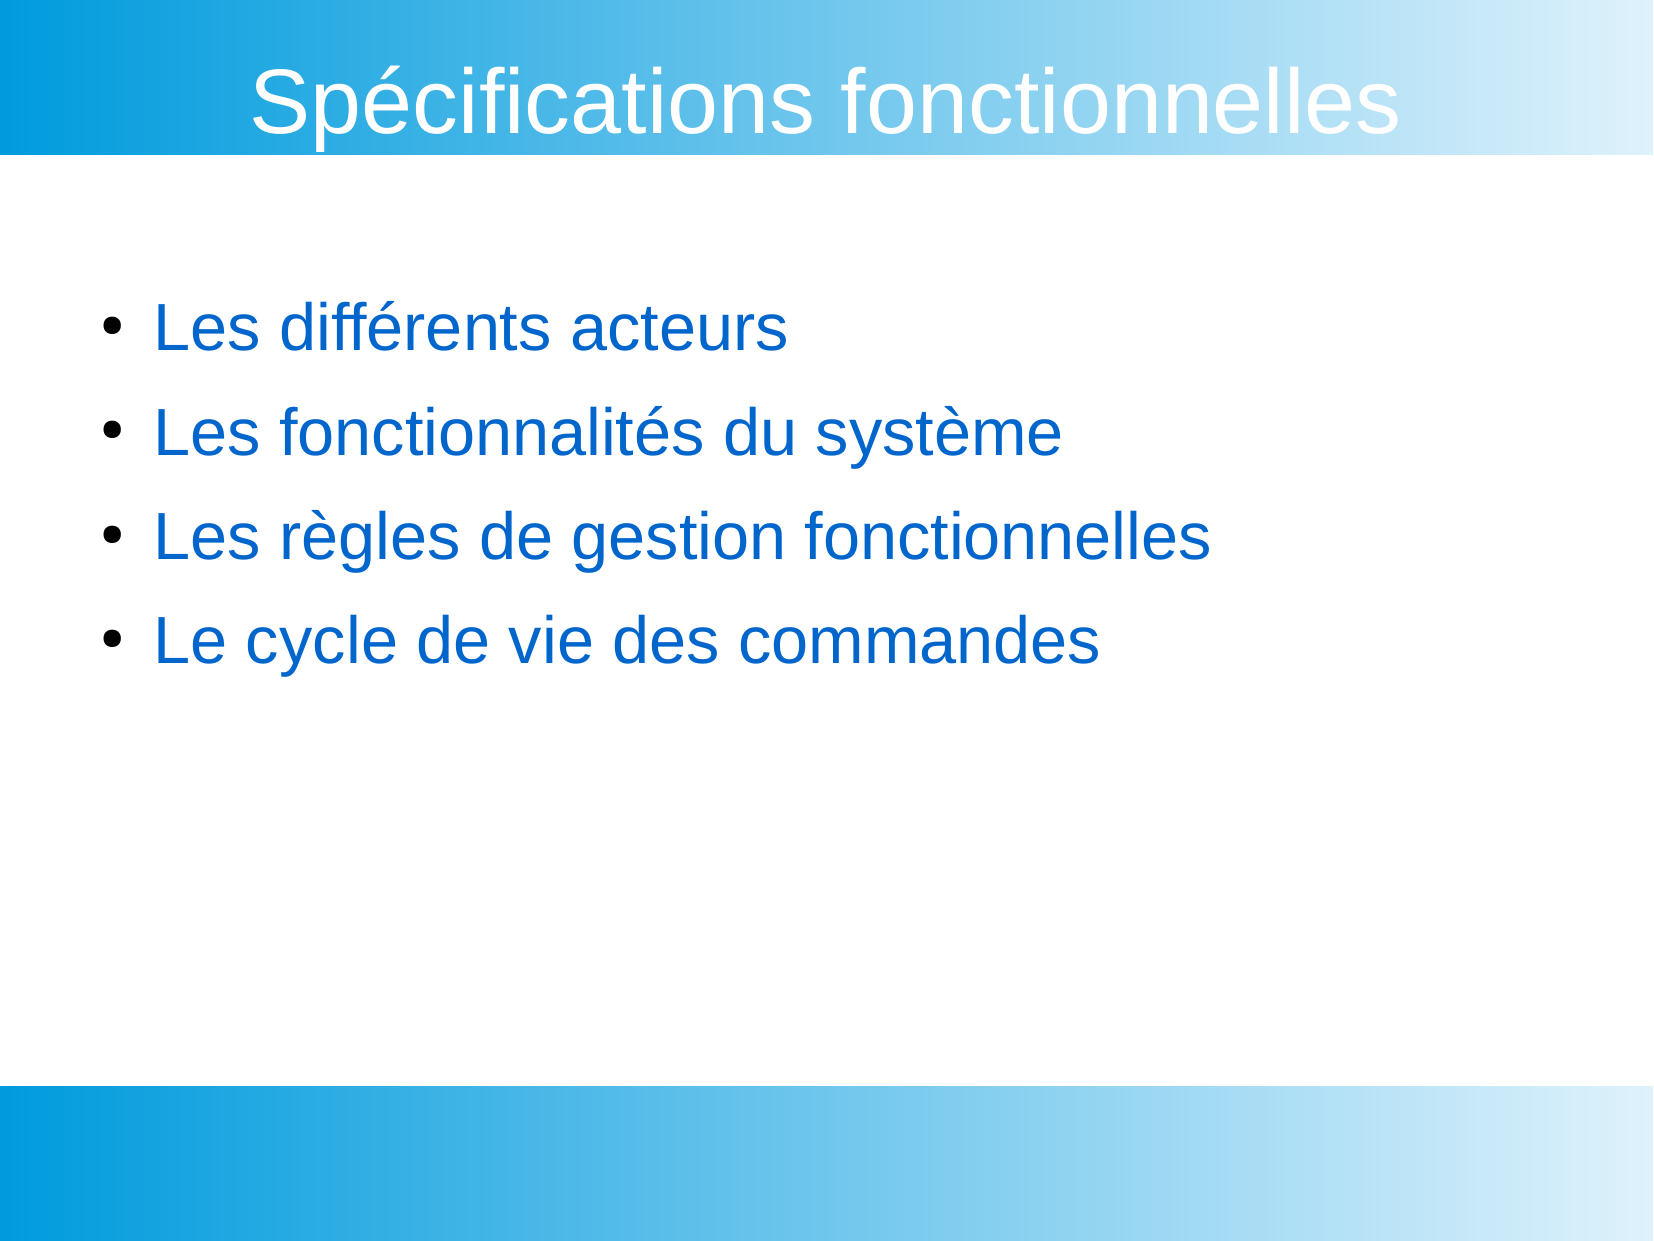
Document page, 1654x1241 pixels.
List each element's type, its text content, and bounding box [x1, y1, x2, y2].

title Spécifications fonctionnelles [82, 49, 1571, 155]
list Les différents acteurs Les fonctionnalités du système Les règles de gestion fonctionnelles Le cycle de vie des commandes [82, 290, 1571, 1010]
